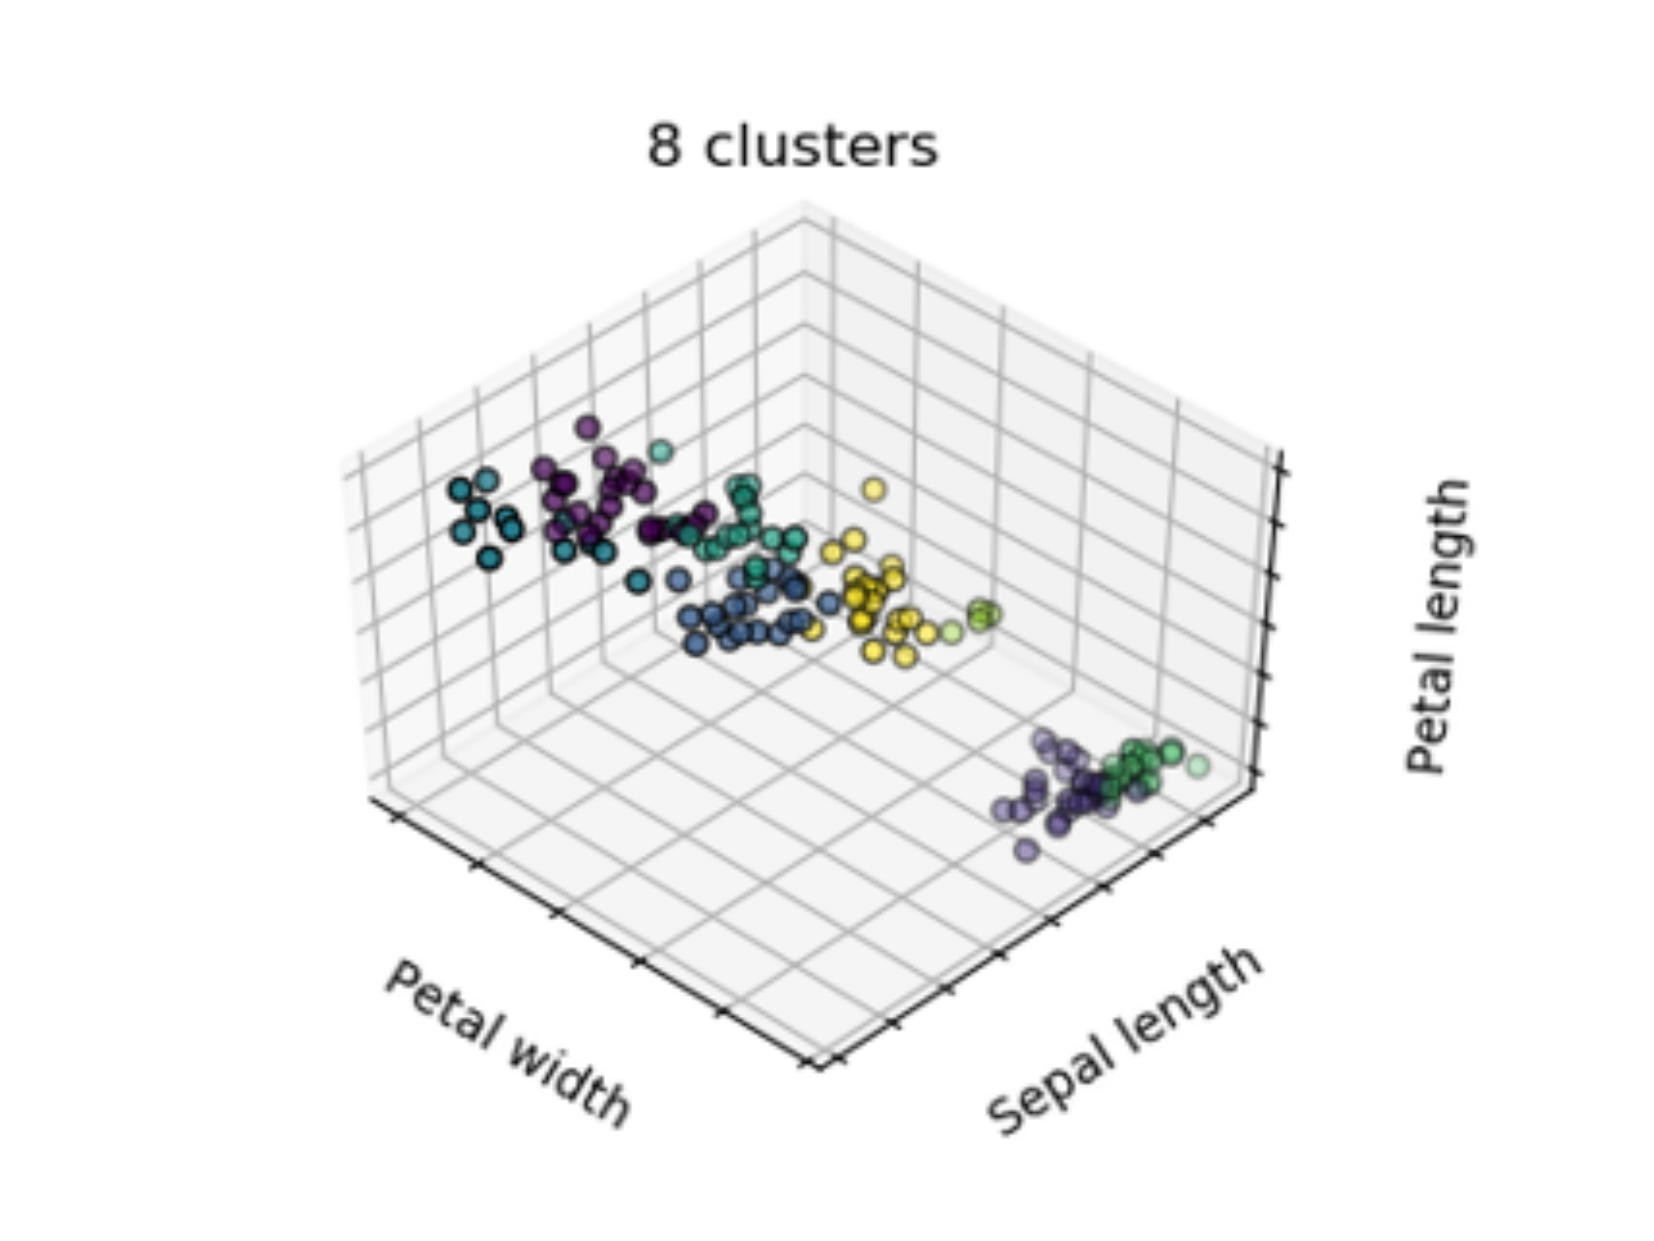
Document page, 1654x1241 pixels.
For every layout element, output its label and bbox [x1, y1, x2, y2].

picture [60, 110, 1606, 1186]
